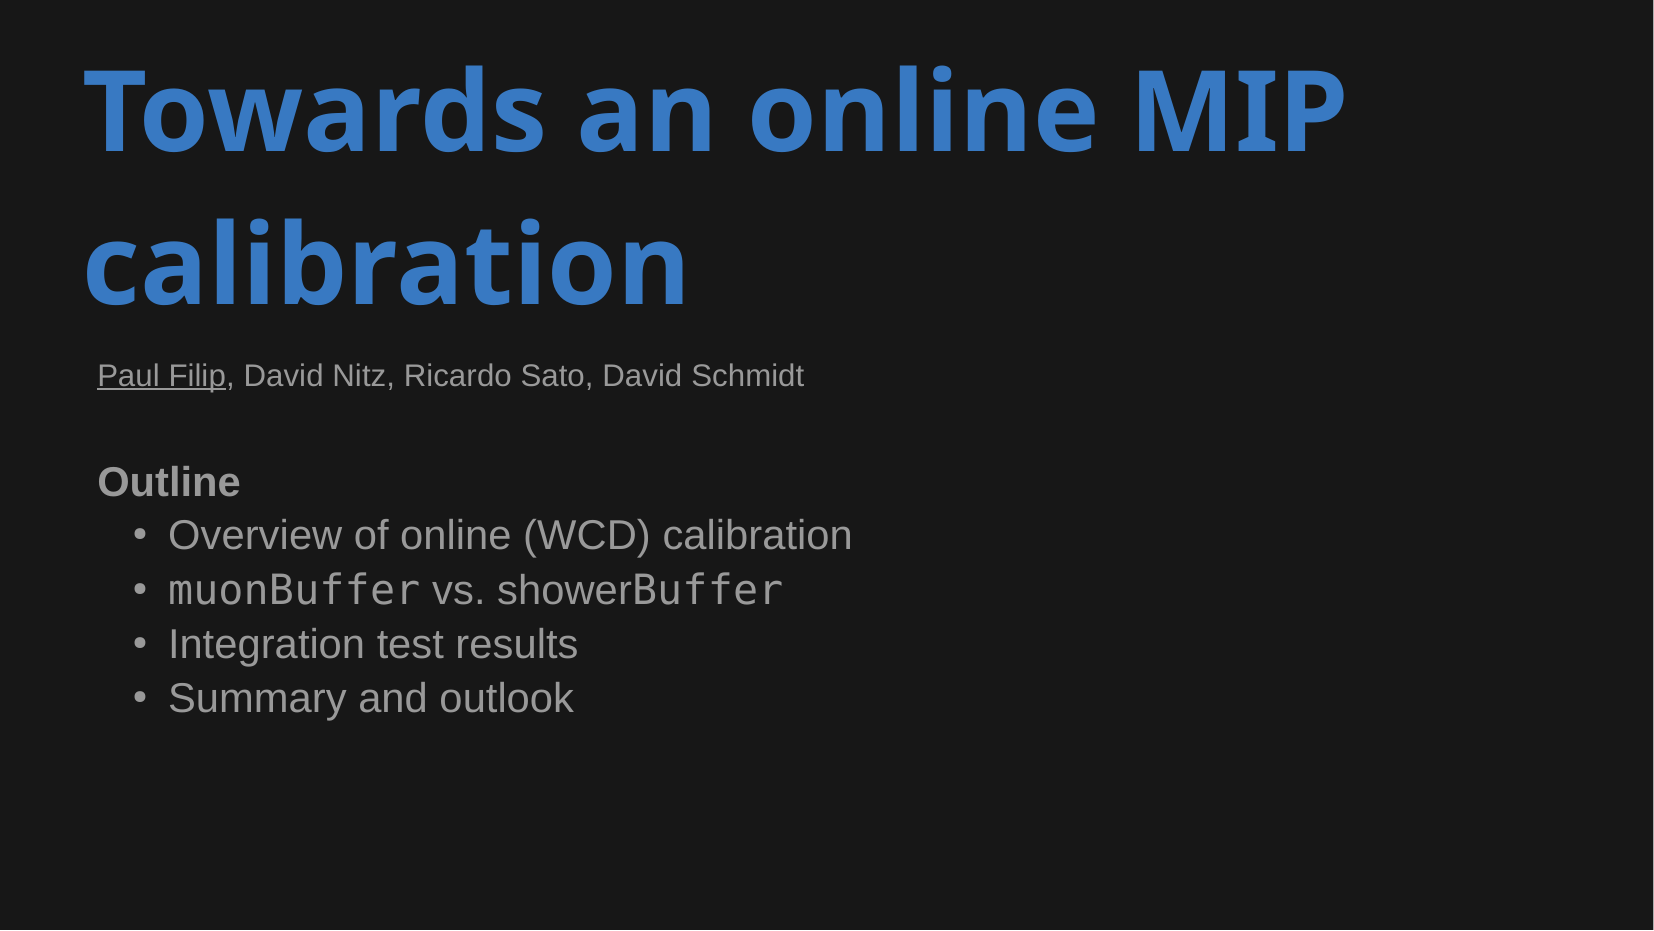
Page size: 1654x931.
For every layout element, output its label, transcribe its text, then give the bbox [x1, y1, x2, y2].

title Towards an online MIP calibration [82, 44, 1571, 338]
